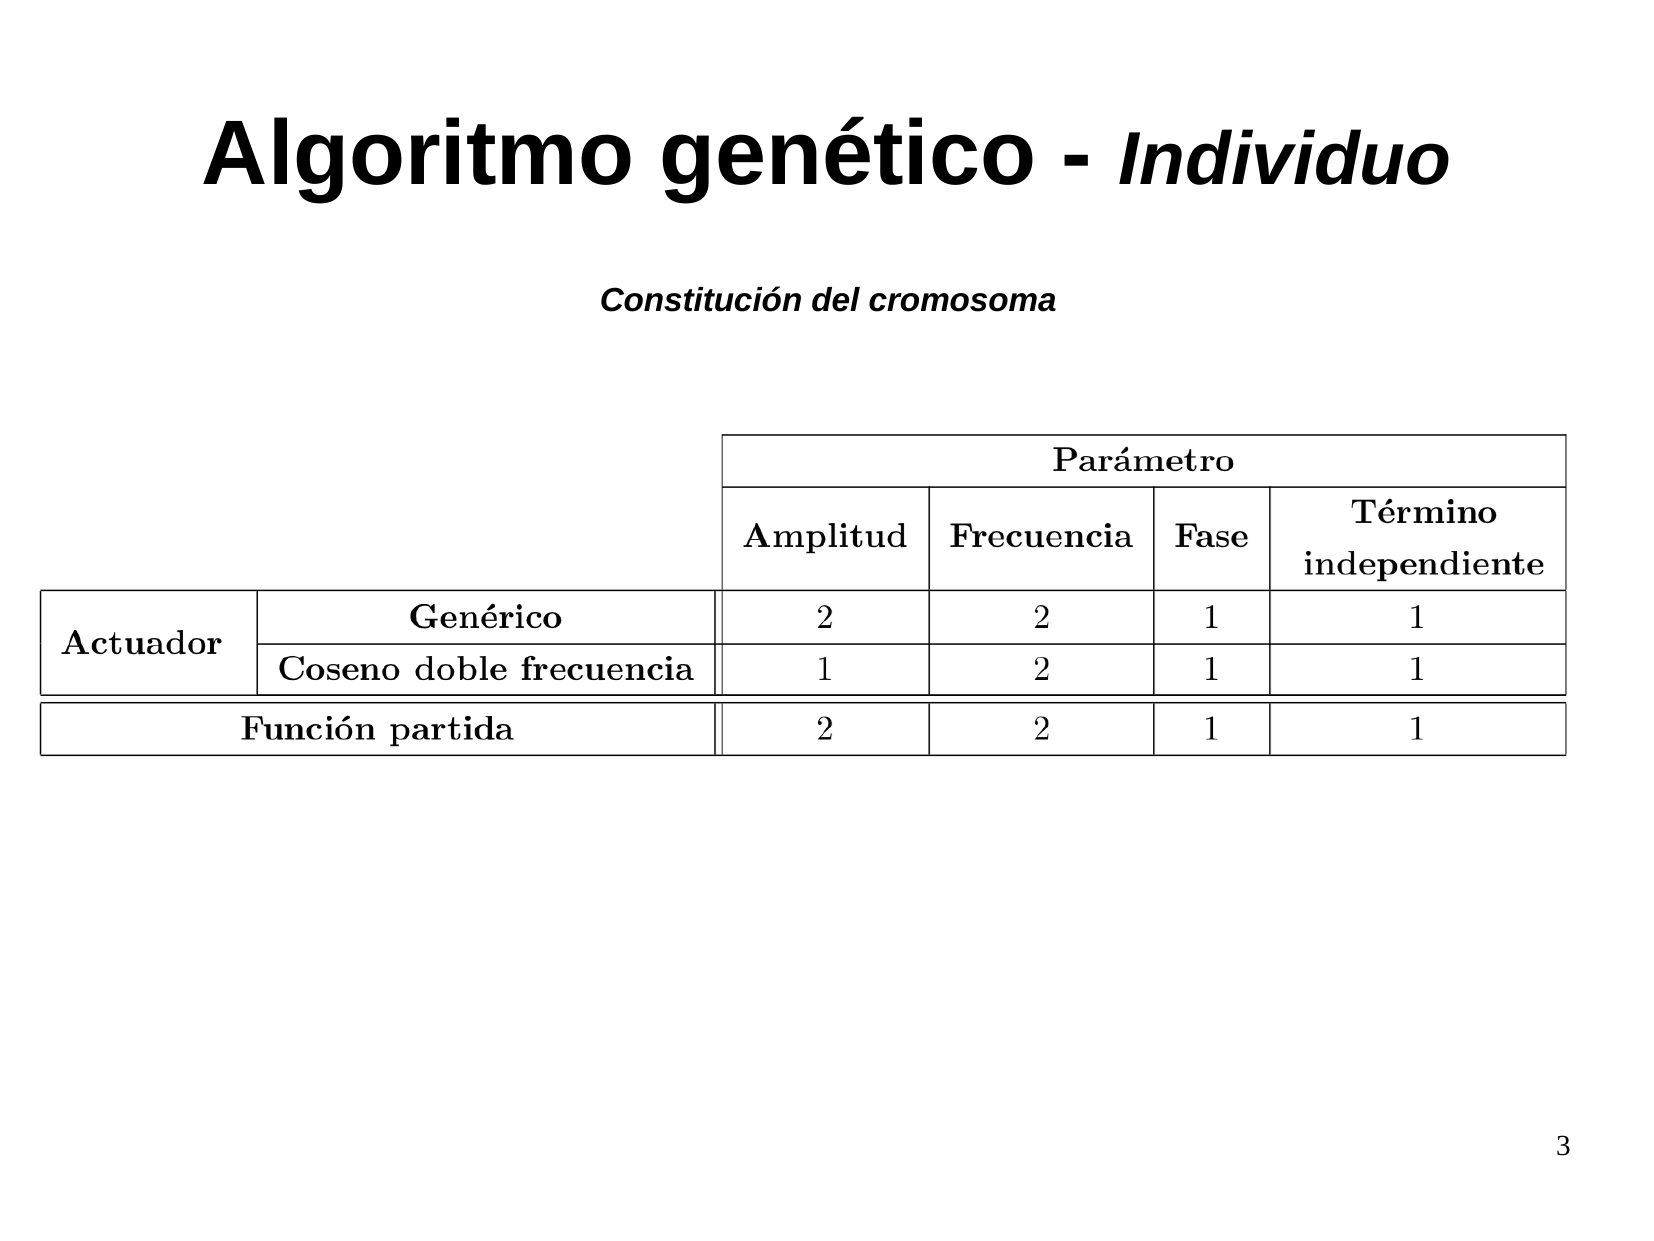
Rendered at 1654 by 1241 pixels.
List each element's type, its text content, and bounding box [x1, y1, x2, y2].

text_box Constitución del cromosoma [585, 274, 1246, 398]
picture [24, 410, 1589, 775]
title Algoritmo genético - Individuo [82, 49, 1571, 257]
